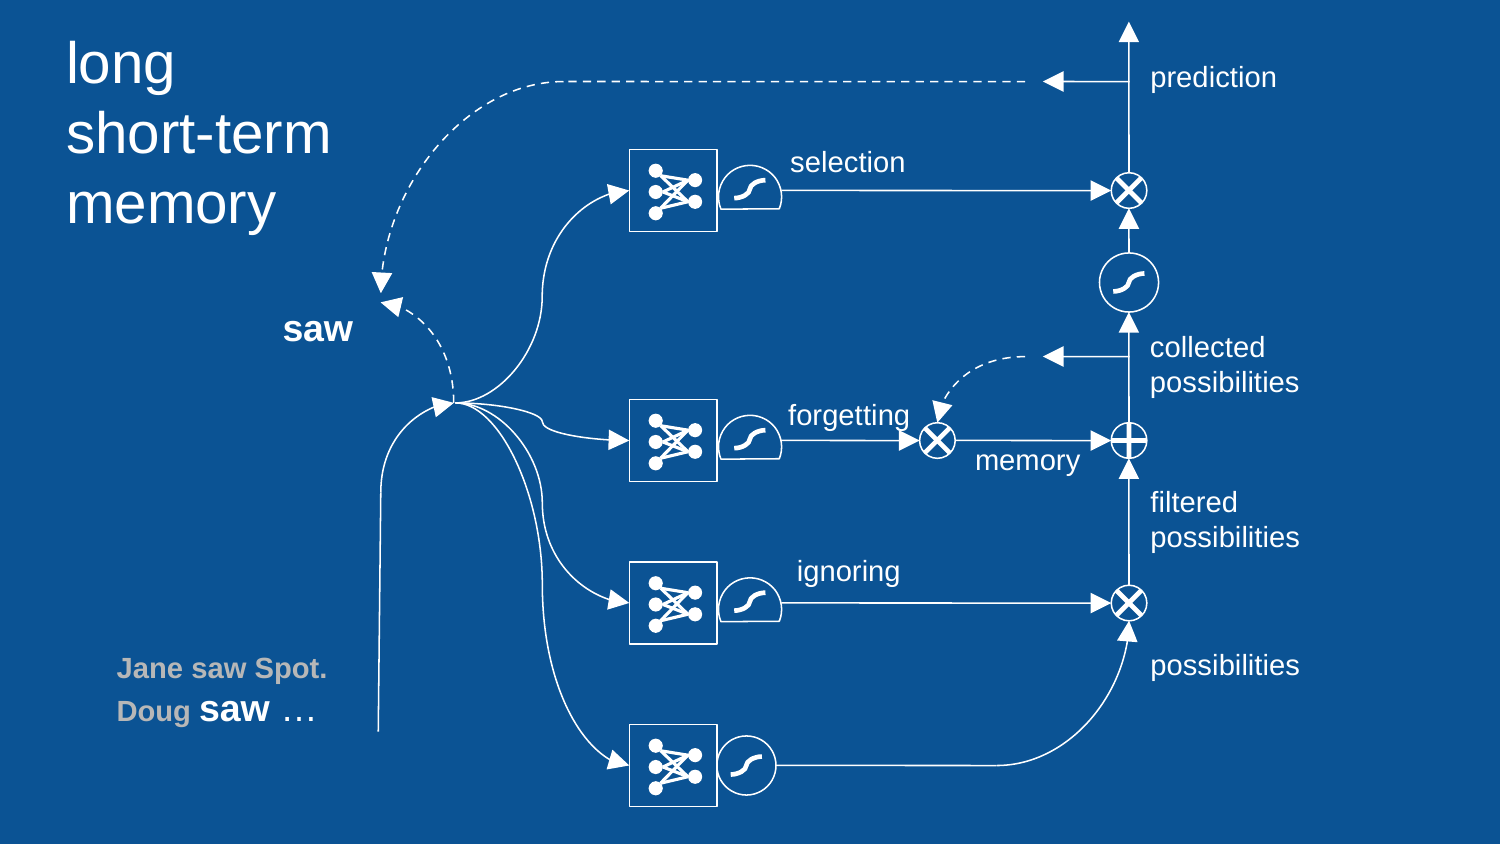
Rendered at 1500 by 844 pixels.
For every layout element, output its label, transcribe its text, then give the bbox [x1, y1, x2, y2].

text_box [688, 423, 703, 438]
text_box [688, 194, 703, 209]
text_box prediction [1135, 43, 1305, 110]
text_box filtered possibilities [1135, 468, 1316, 535]
text_box possibilities [1135, 630, 1316, 697]
text_box saw [267, 288, 401, 371]
text_box [648, 434, 663, 450]
title long short-term memory [51, 10, 396, 427]
text_box [648, 597, 663, 612]
text_box [688, 748, 703, 763]
text_box [648, 413, 663, 428]
text_box [648, 738, 663, 753]
text_box [648, 576, 663, 591]
text_box collected possibilities [1134, 313, 1316, 380]
text_box [648, 781, 663, 796]
text_box Jane saw Spot. Doug saw … [101, 634, 456, 752]
text_box [688, 769, 703, 784]
text_box [648, 184, 663, 200]
text_box [688, 585, 703, 600]
text_box [648, 163, 663, 178]
text_box [688, 173, 703, 188]
text_box forgetting [773, 380, 930, 447]
text_box selection [775, 128, 925, 195]
text_box [648, 618, 663, 633]
text_box [648, 759, 663, 775]
text_box ignoring [781, 536, 921, 603]
text_box [648, 456, 663, 471]
text_box [648, 206, 663, 221]
text_box memory [959, 426, 1099, 493]
text_box [688, 607, 703, 622]
text_box [688, 444, 703, 459]
